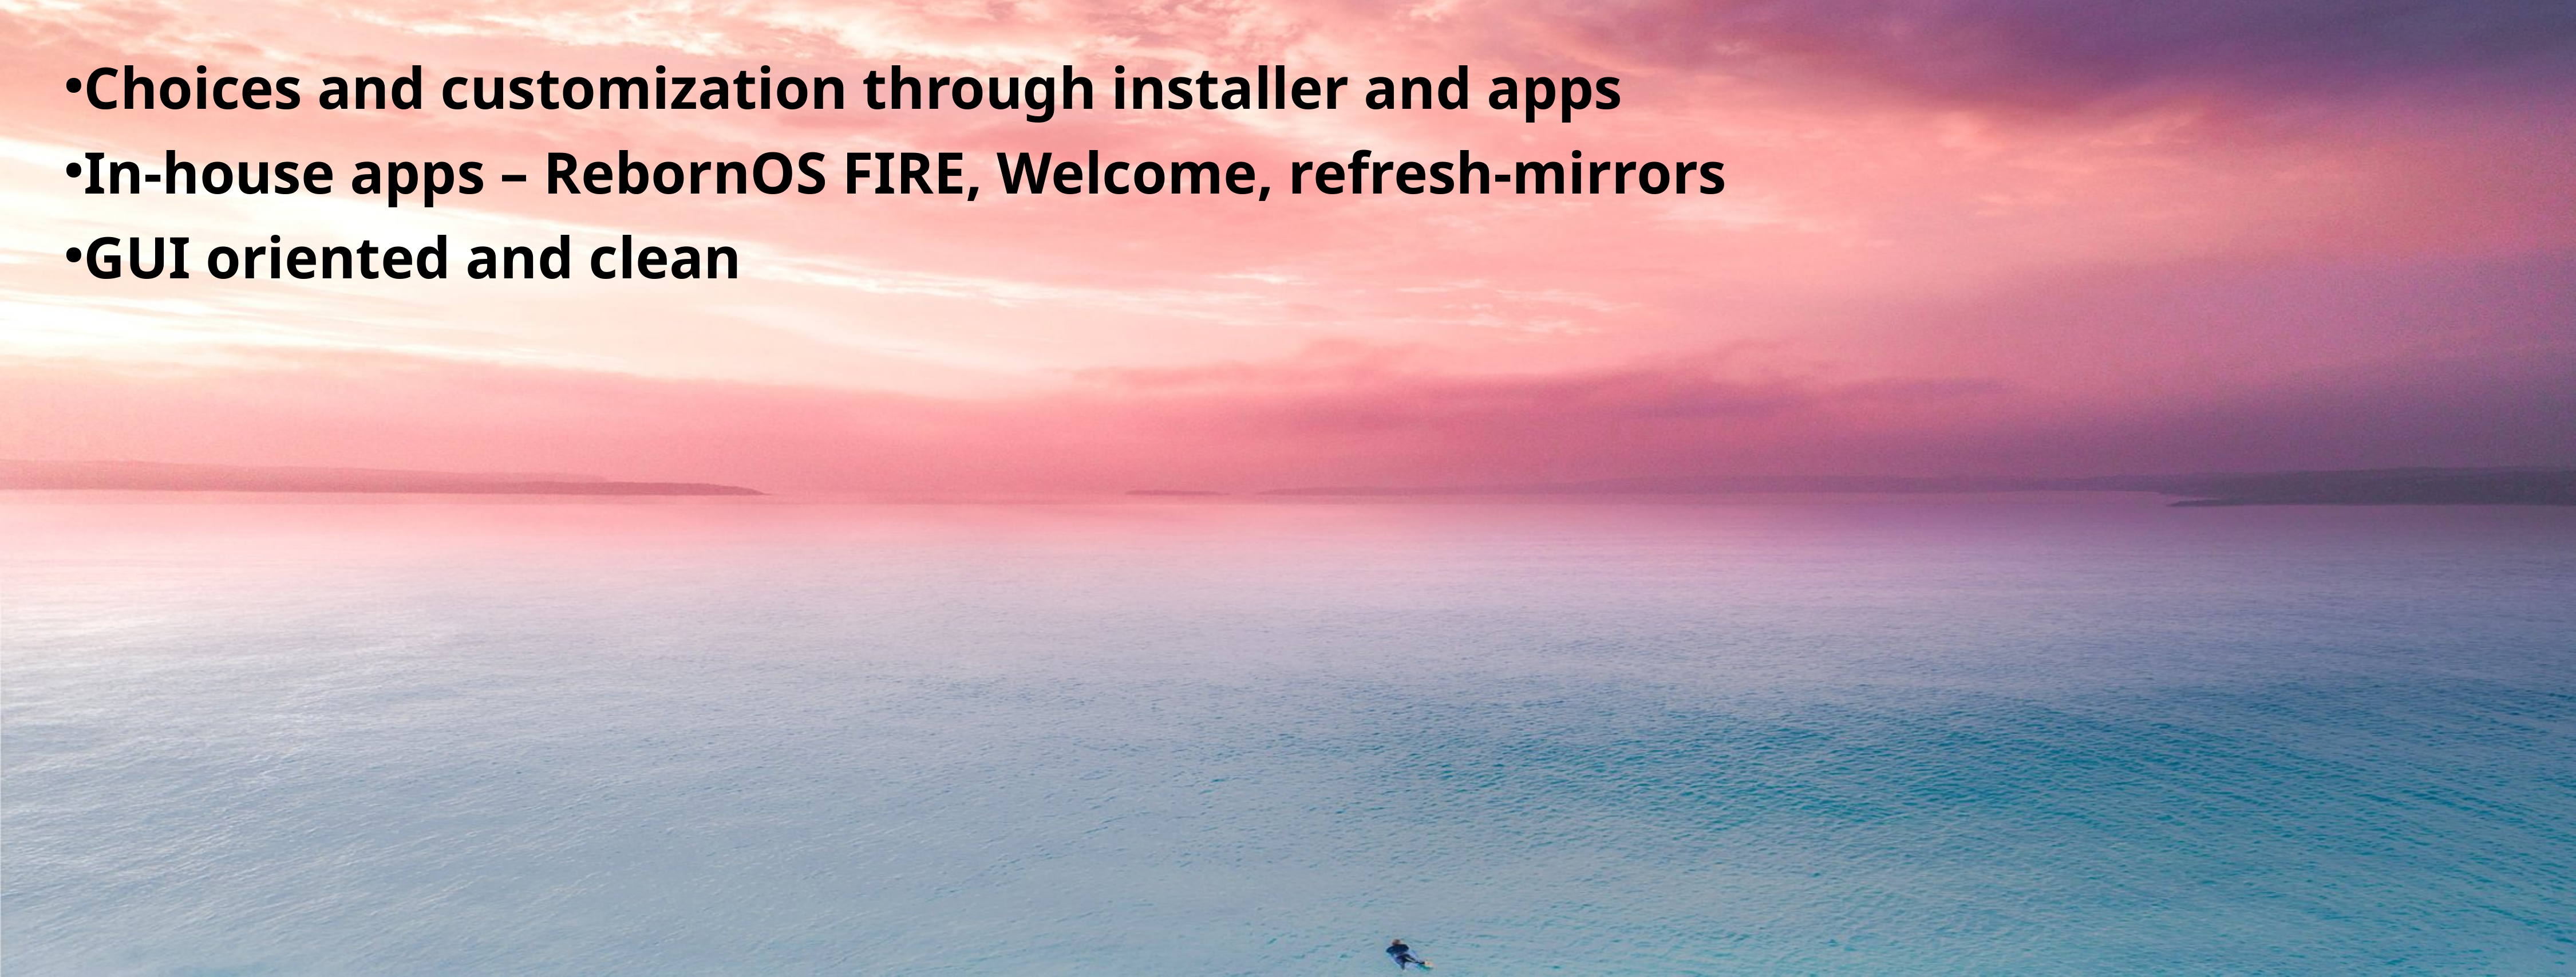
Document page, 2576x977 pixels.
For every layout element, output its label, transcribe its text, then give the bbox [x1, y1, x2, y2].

text_box Choices and customization through installer and apps In-house apps – RebornOS FIRE, Welcome, refresh-mirrors GUI oriented and clean [55, 44, 2233, 553]
picture [0, 0, 2576, 977]
